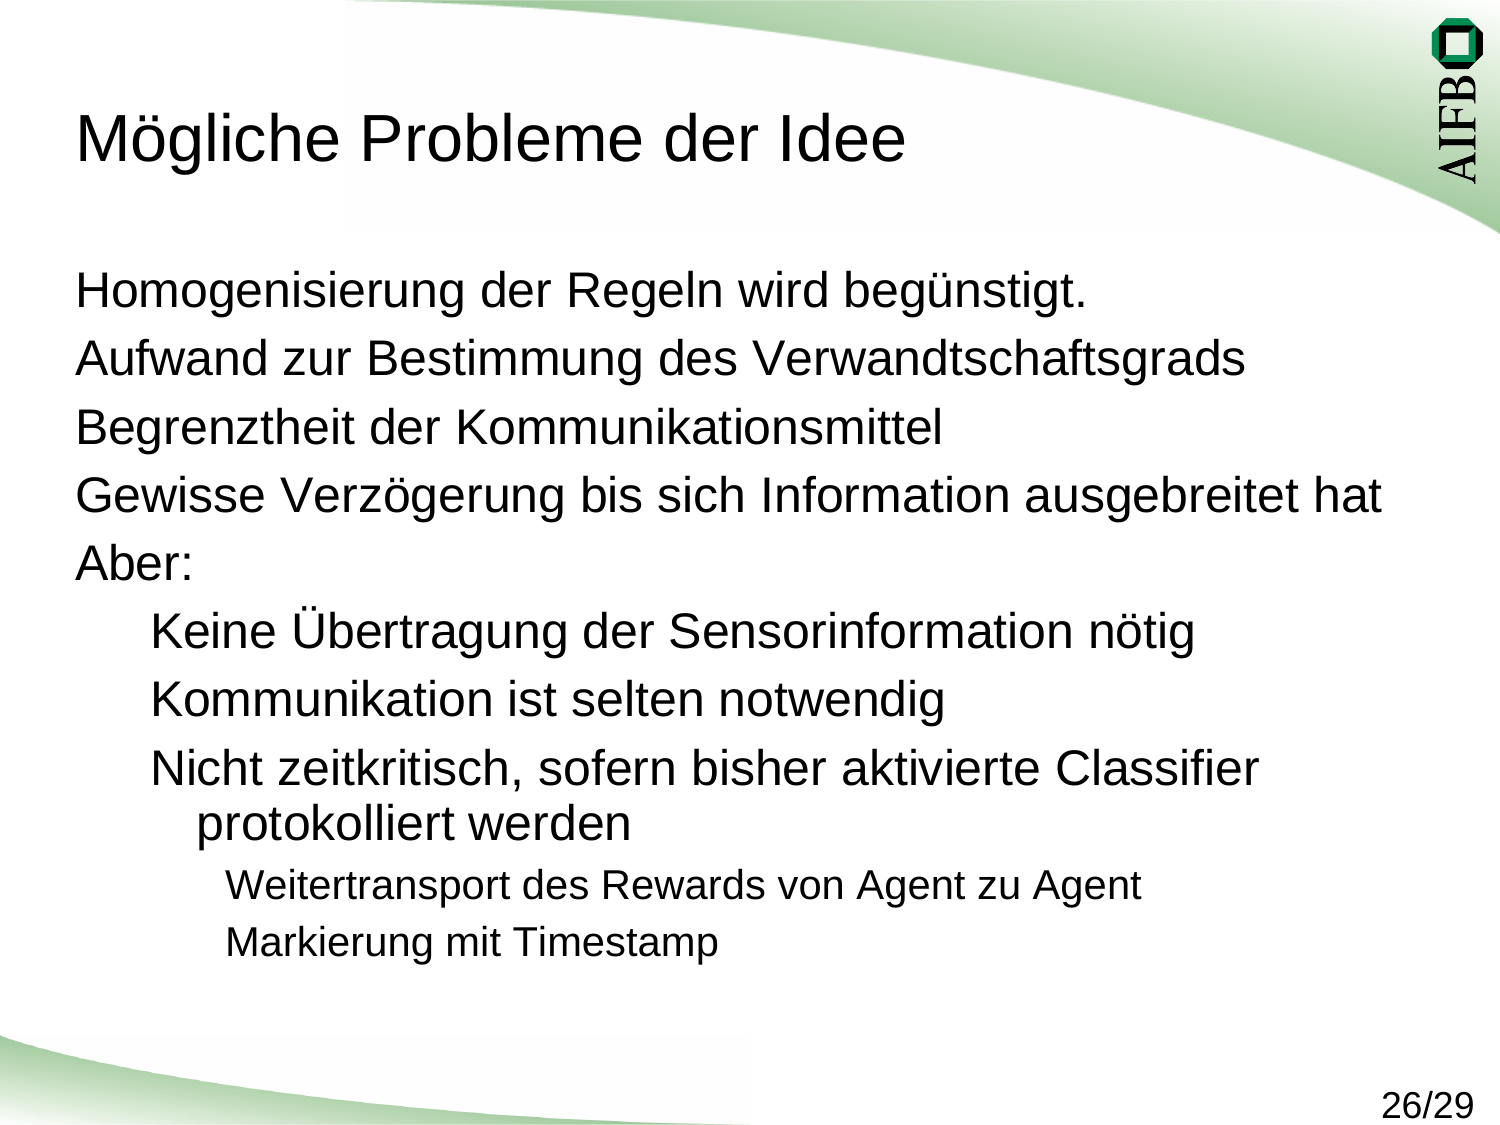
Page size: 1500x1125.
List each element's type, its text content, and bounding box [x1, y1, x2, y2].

list Homogenisierung der Regeln wird begünstigt. Aufwand zur Bestimmung des Verwandtschaftsgrads Begrenztheit der Kommunikationsmittel Gewisse Verzögerung bis sich Information ausgebreitet hat Aber: Keine Übertragung der Sensorinformation nötig Kommunikation ist selten notwendig Nicht zeitkritisch, sofern bisher aktivierte Classifier protokolliert werden Weitertransport des Rewards von Agent zu Agent Markierung mit Timestamp [75, 262, 1426, 1057]
picture [0, 1035, 751, 1125]
picture [345, 0, 1500, 234]
title Mögliche Probleme der Idee [75, 45, 958, 233]
